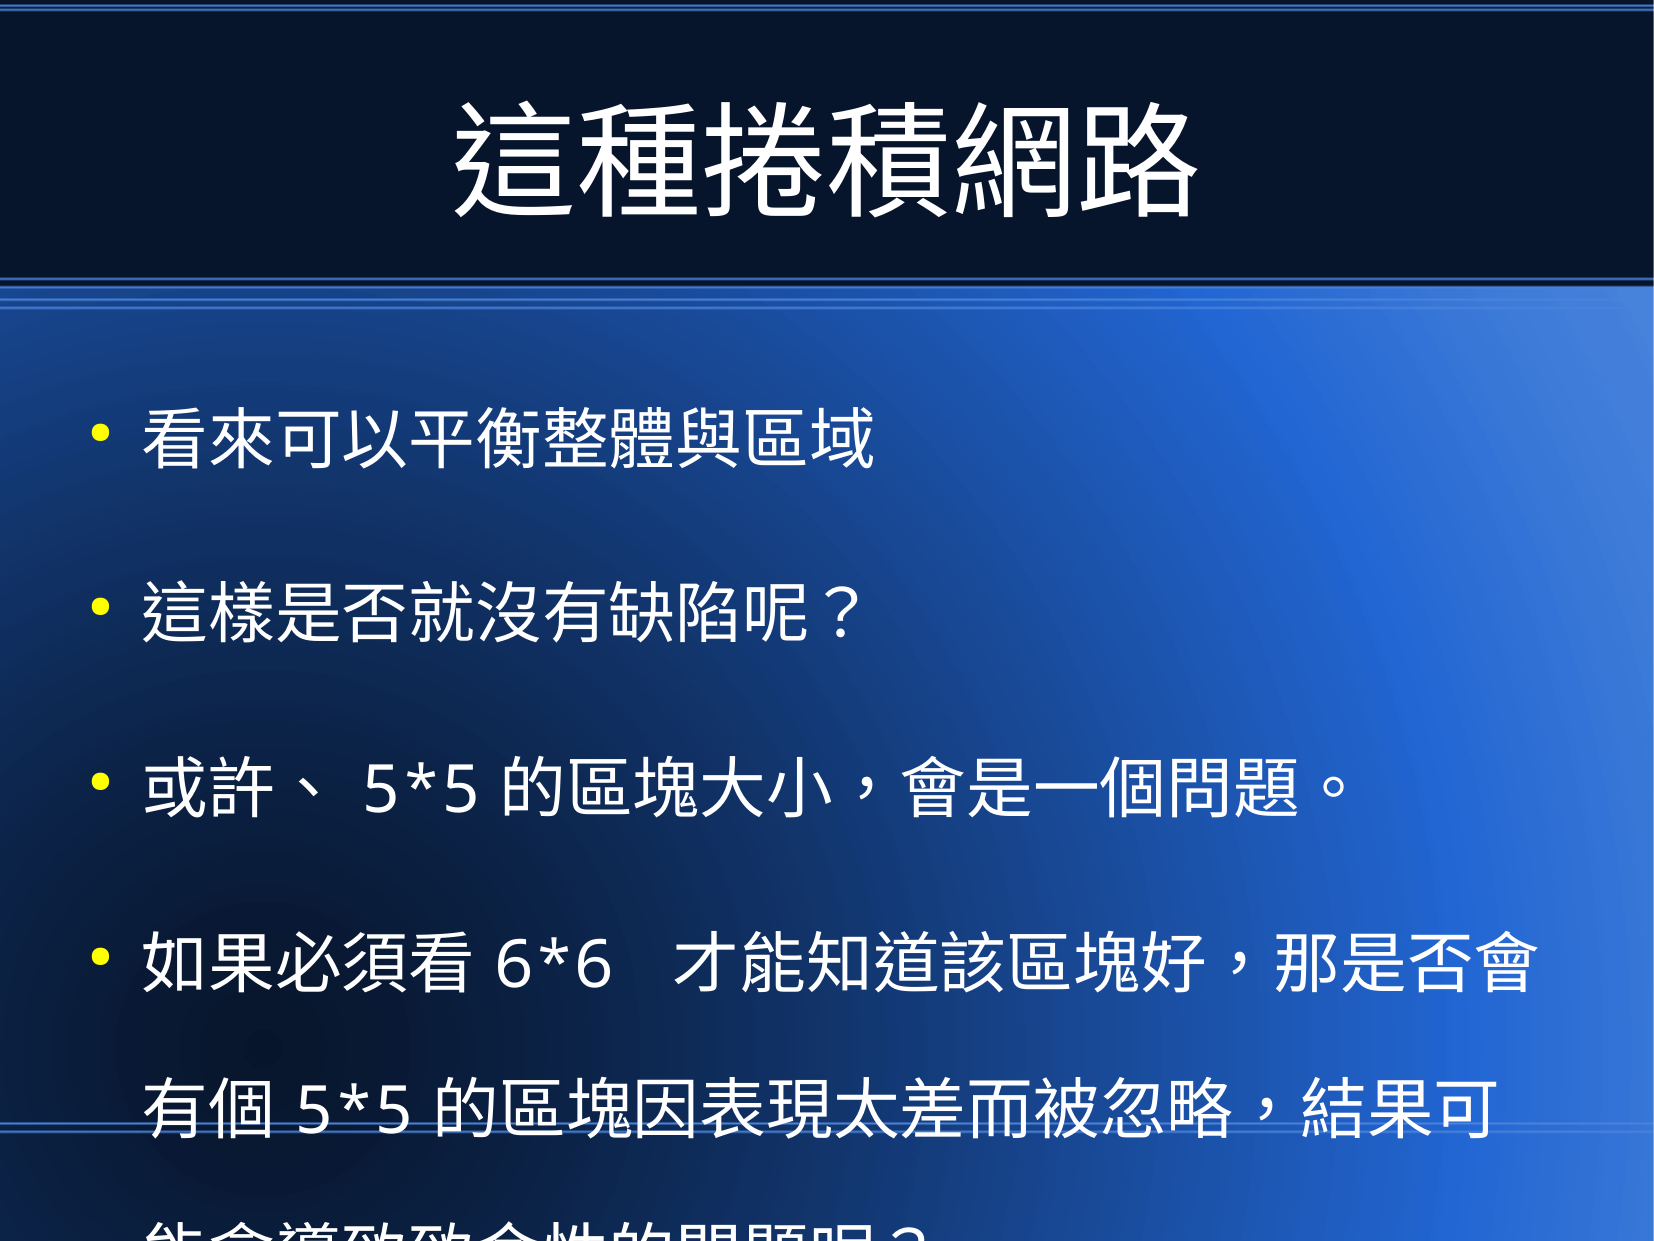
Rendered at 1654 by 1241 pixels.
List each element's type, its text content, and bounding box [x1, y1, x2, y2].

picture [0, 0, 1654, 1241]
title 這種捲積網路 [82, 49, 1571, 257]
list 看來可以平衡整體與區域 這樣是否就沒有缺陷呢？ 或許、5*5的區塊大小，會是一個問題。 如果必須看6*6 才能知道該區塊好，那是否會有個5*5的區塊因表現太差而被忽略，結果可能會導致致命性的問題呢？ [70, 337, 1559, 1241]
